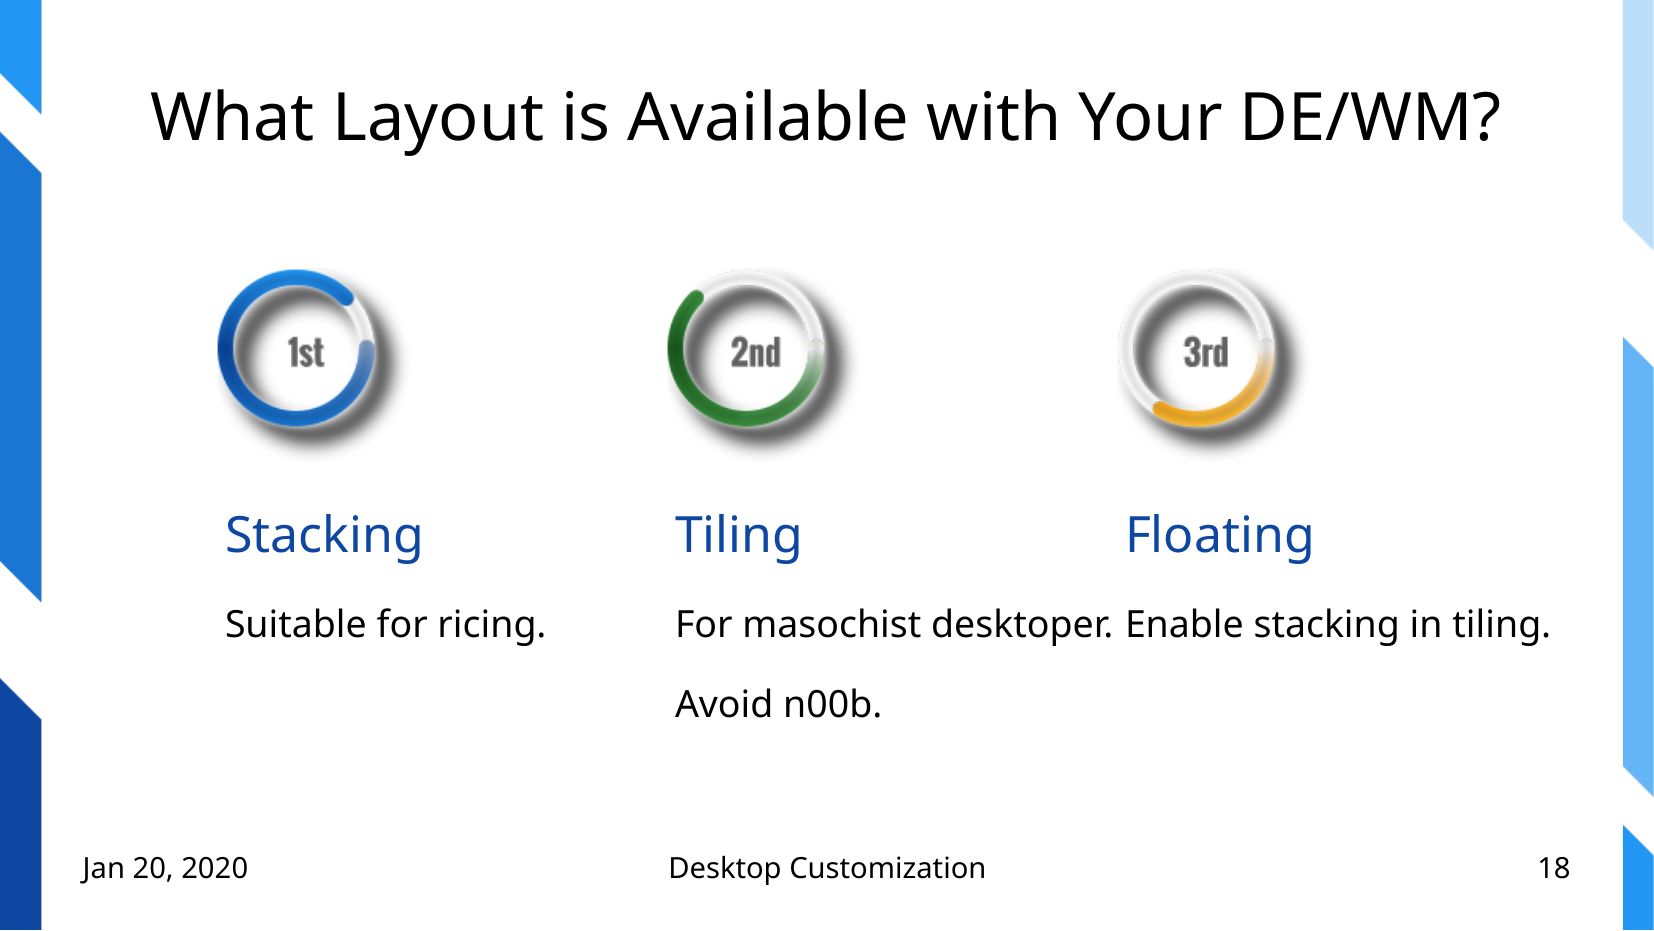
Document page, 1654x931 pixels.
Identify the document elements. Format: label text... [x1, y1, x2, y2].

list Tiling For masochist desktoper. Avoid n00b. [675, 499, 1125, 740]
picture [0, 0, 1654, 930]
list Stacking Suitable for ricing. [225, 499, 676, 741]
title What Layout is Available with Your DE/WM? [82, 37, 1571, 193]
list Floating Enable stacking in tiling. [1125, 499, 1576, 741]
